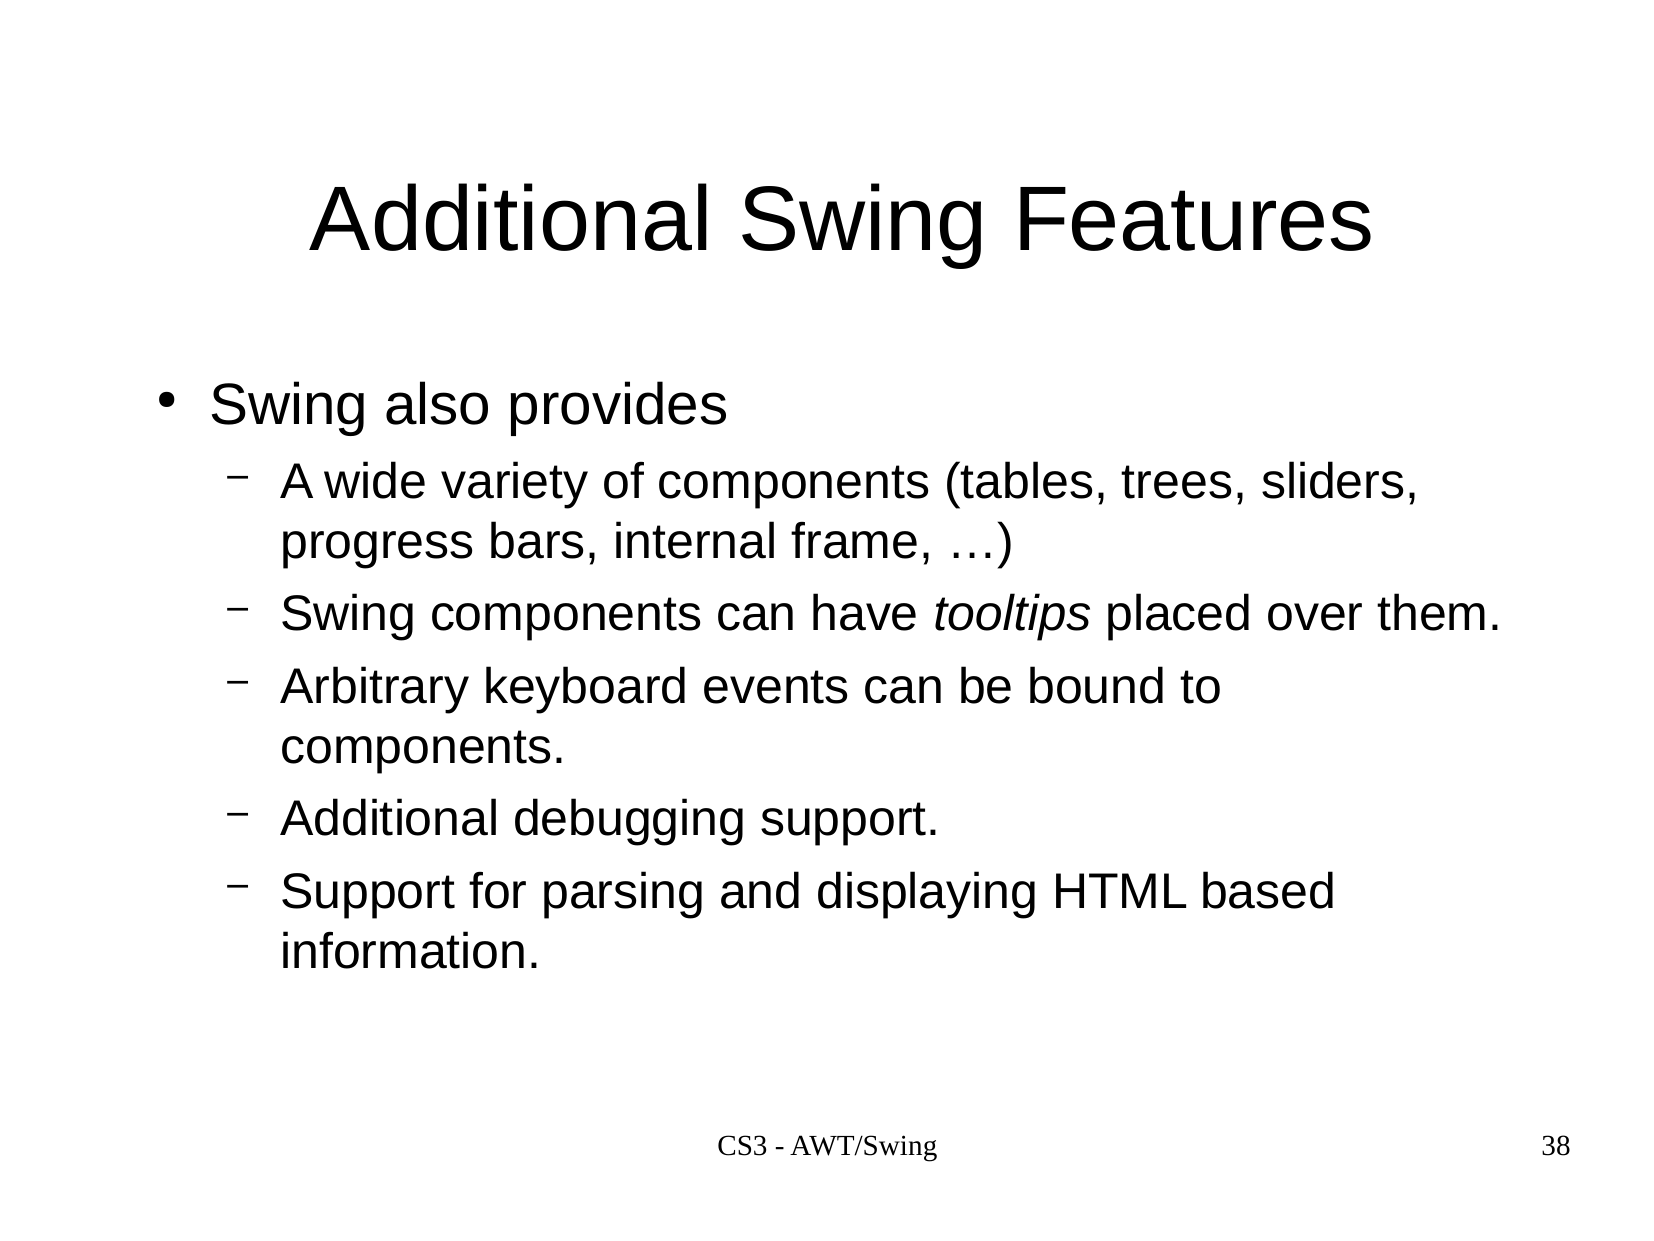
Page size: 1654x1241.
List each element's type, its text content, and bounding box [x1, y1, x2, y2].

list Swing also provides A wide variety of components (tables, trees, sliders, progress bars, internal frame, …) Swing components can have tooltips placed over them. Arbitrary keyboard events can be bound to components. Additional debugging support. Support for parsing and displaying HTML based information. [124, 358, 1530, 1103]
title Additional Swing Features [124, 110, 1530, 317]
